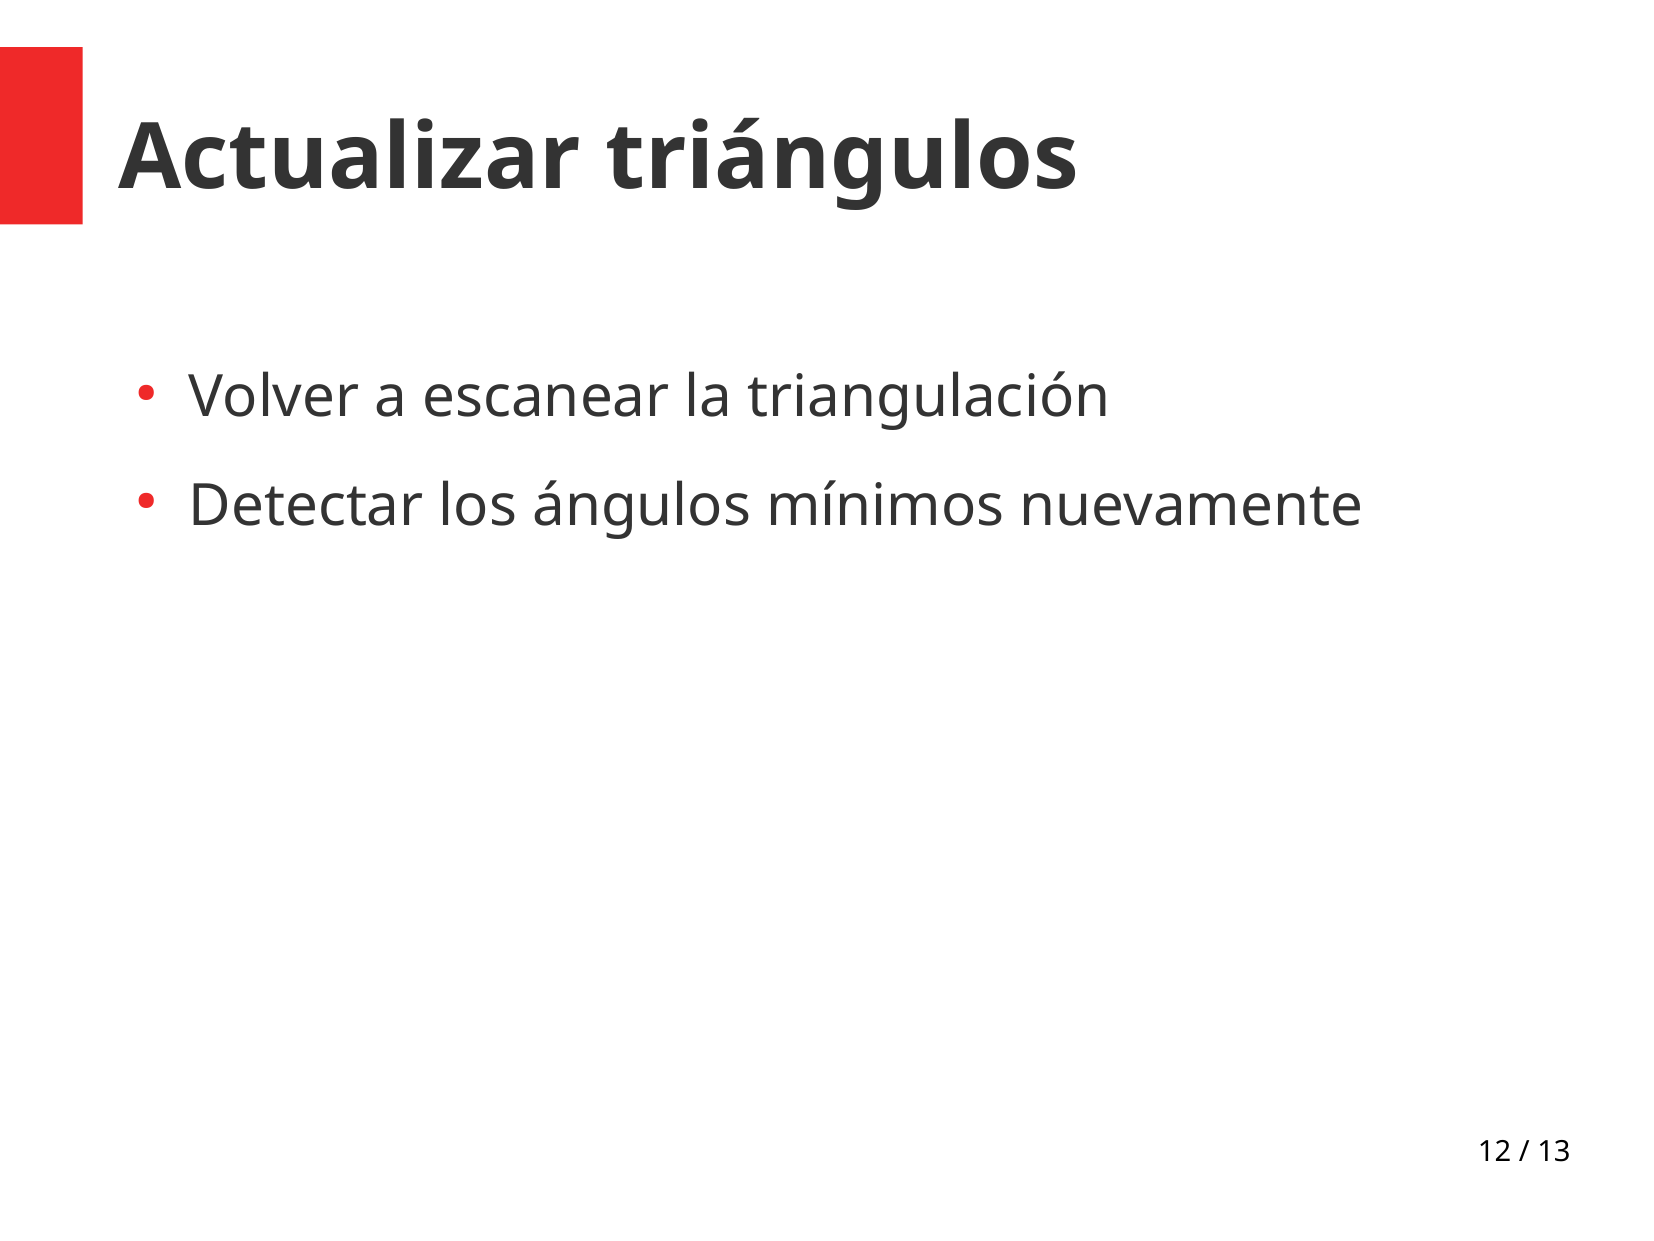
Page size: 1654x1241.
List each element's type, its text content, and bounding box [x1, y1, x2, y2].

list Volver a escanear la triangulación Detectar los ángulos mínimos nuevamente [118, 354, 1536, 1074]
title Actualizar triángulos [118, 49, 1571, 257]
